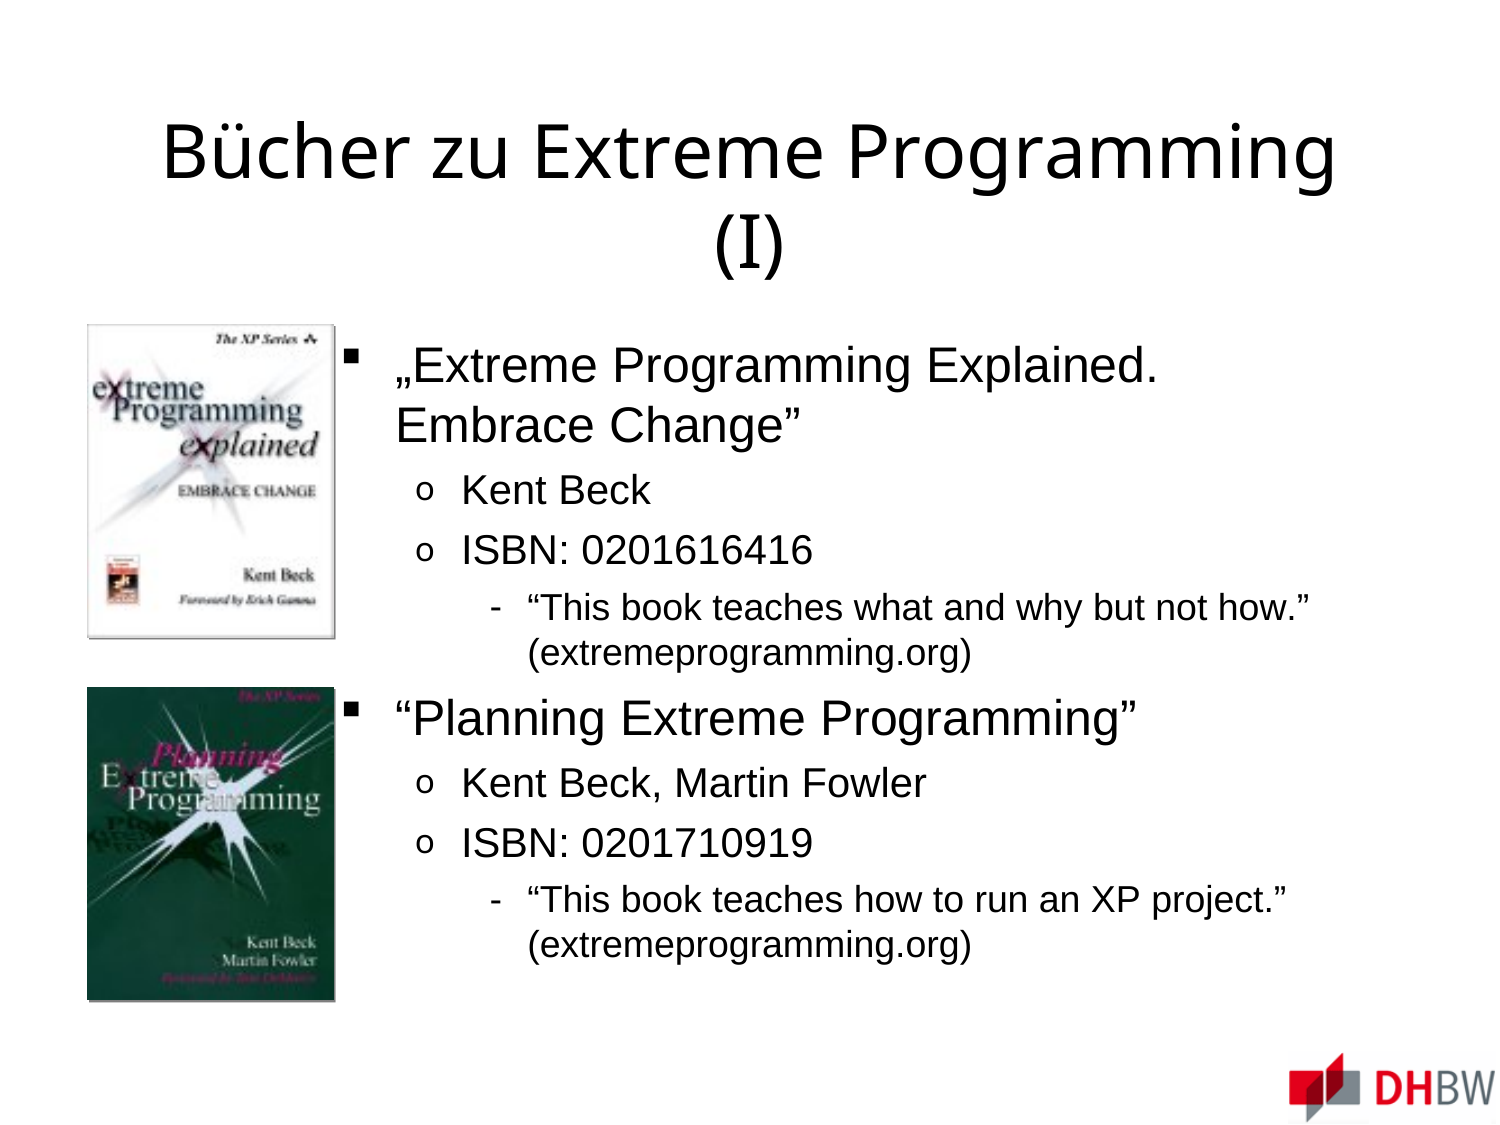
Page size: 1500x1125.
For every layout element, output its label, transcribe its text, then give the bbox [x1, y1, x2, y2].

picture [87, 687, 334, 1000]
title Bücher zu Extreme Programming (I) [112, 76, 1388, 312]
picture [1288, 1051, 1496, 1124]
list „Extreme Programming Explained. Embrace Change” Kent Beck ISBN: 0201616416 “This book teaches what and why but not how.” (extremeprogramming.org) “Planning Extreme Programming” Kent Beck, Martin Fowler ISBN: 0201710919 “This book teaches how to run an XP project.” (extremeprogramming.org) [324, 324, 1388, 1051]
picture [87, 324, 334, 638]
